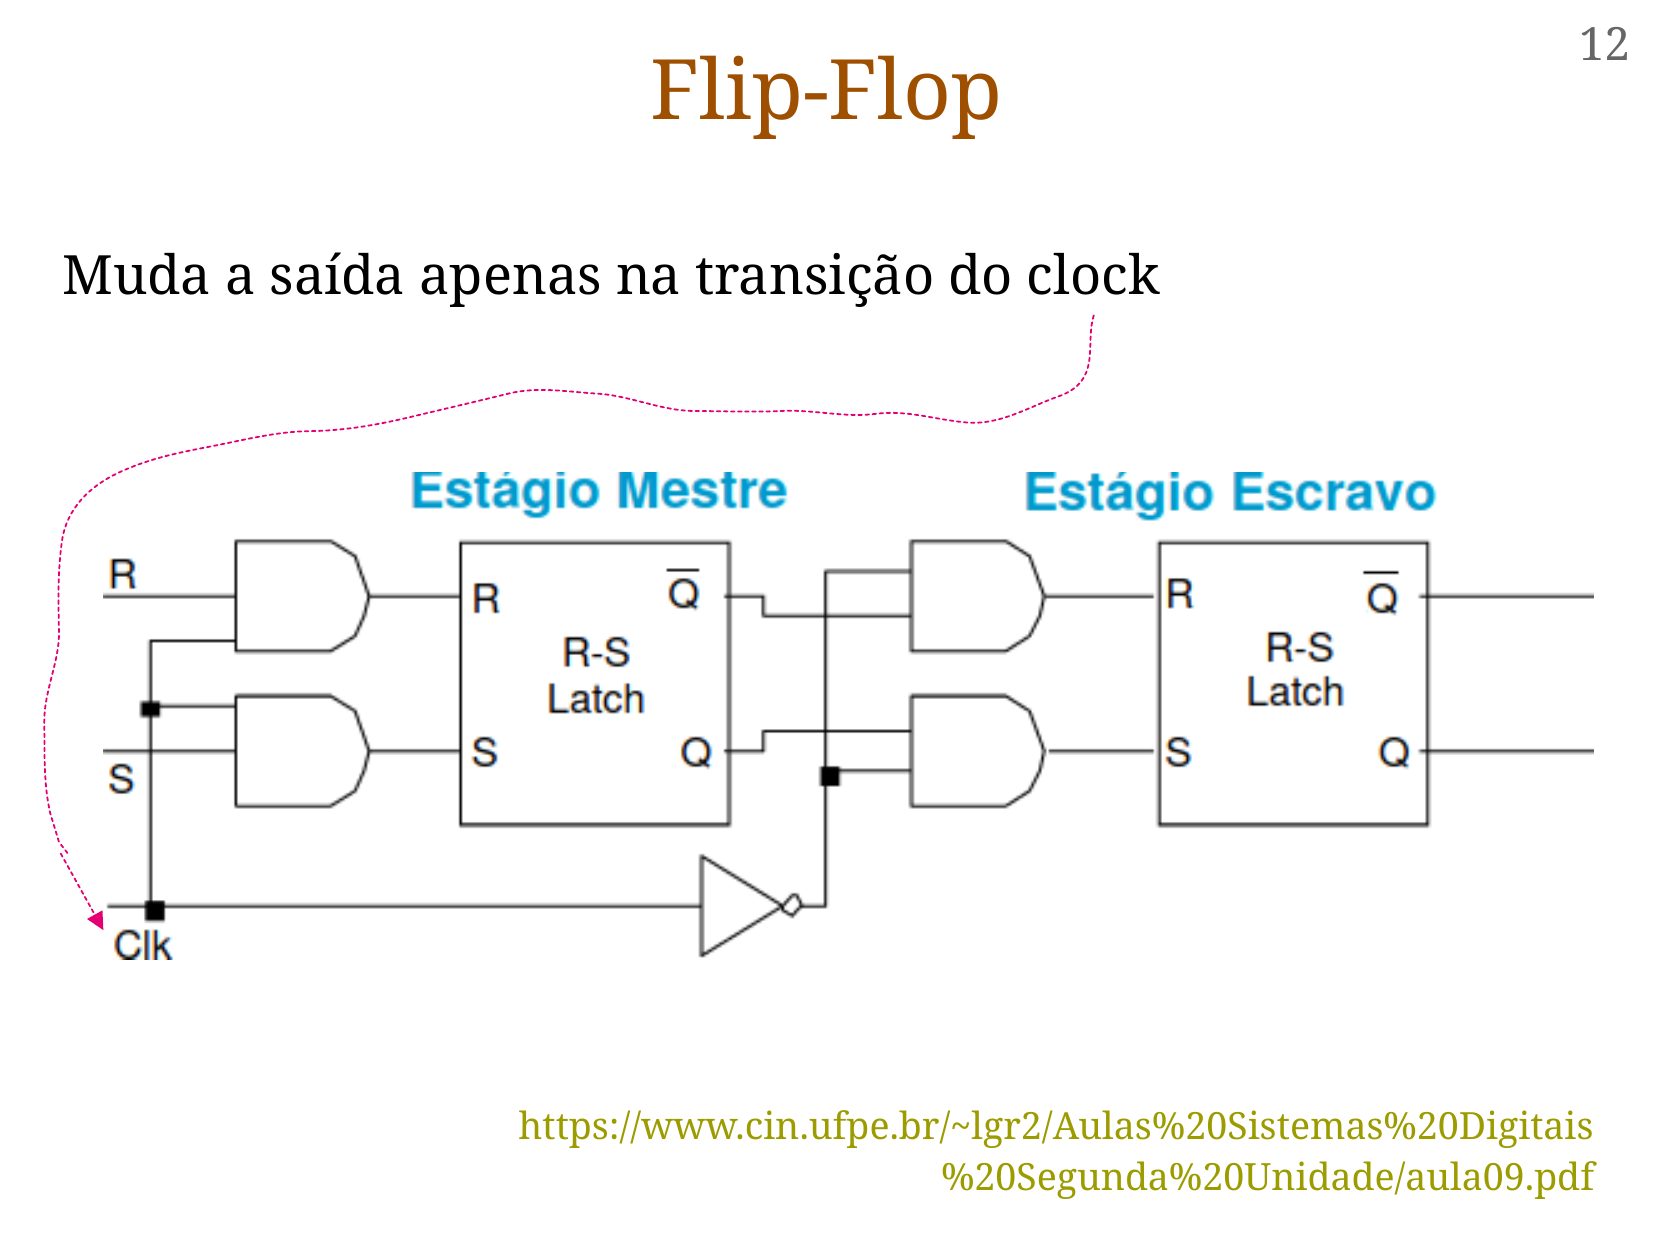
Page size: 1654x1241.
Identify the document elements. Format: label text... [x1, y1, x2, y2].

picture [103, 472, 1594, 960]
text_box https://www.cin.ufpe.br/~lgr2/Aulas%20Sistemas%20Digitais%20Segunda%20Unidade/aula09.pdf [295, 1092, 1610, 1233]
picture [632, 472, 646, 498]
list Muda a saída apenas na transição do clock [59, 236, 1595, 1211]
title Flip-Flop [59, 29, 1595, 148]
